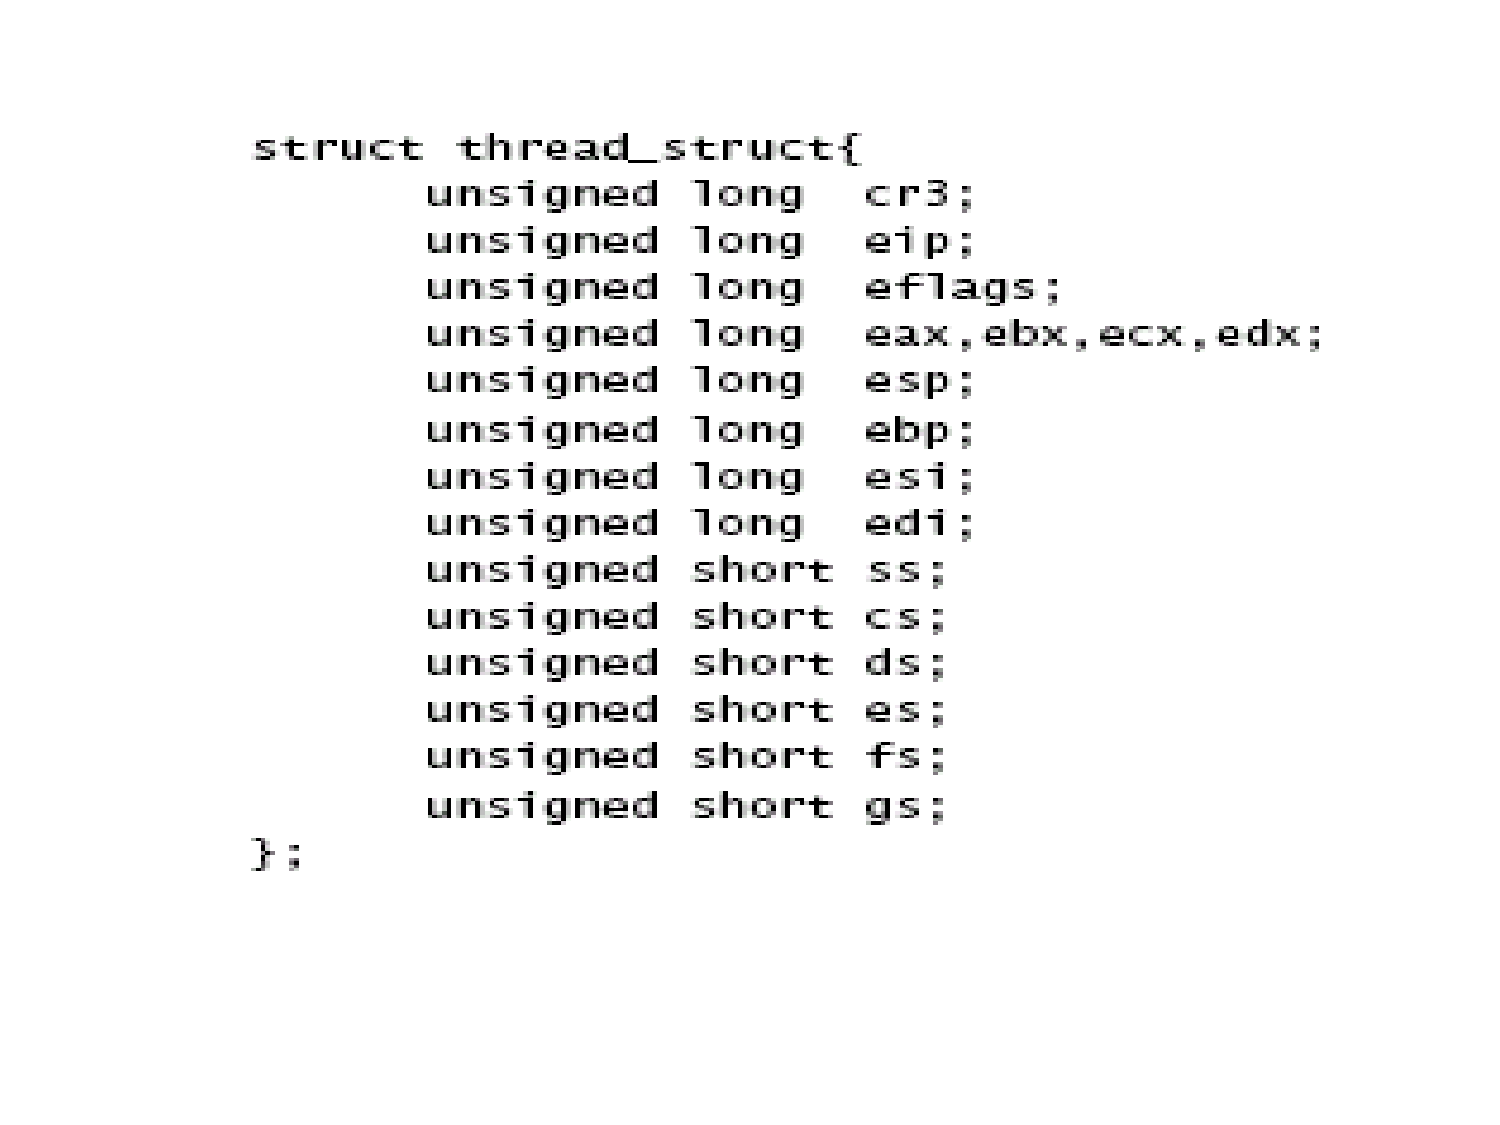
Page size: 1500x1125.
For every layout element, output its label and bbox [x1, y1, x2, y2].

picture [37, 37, 1463, 1088]
